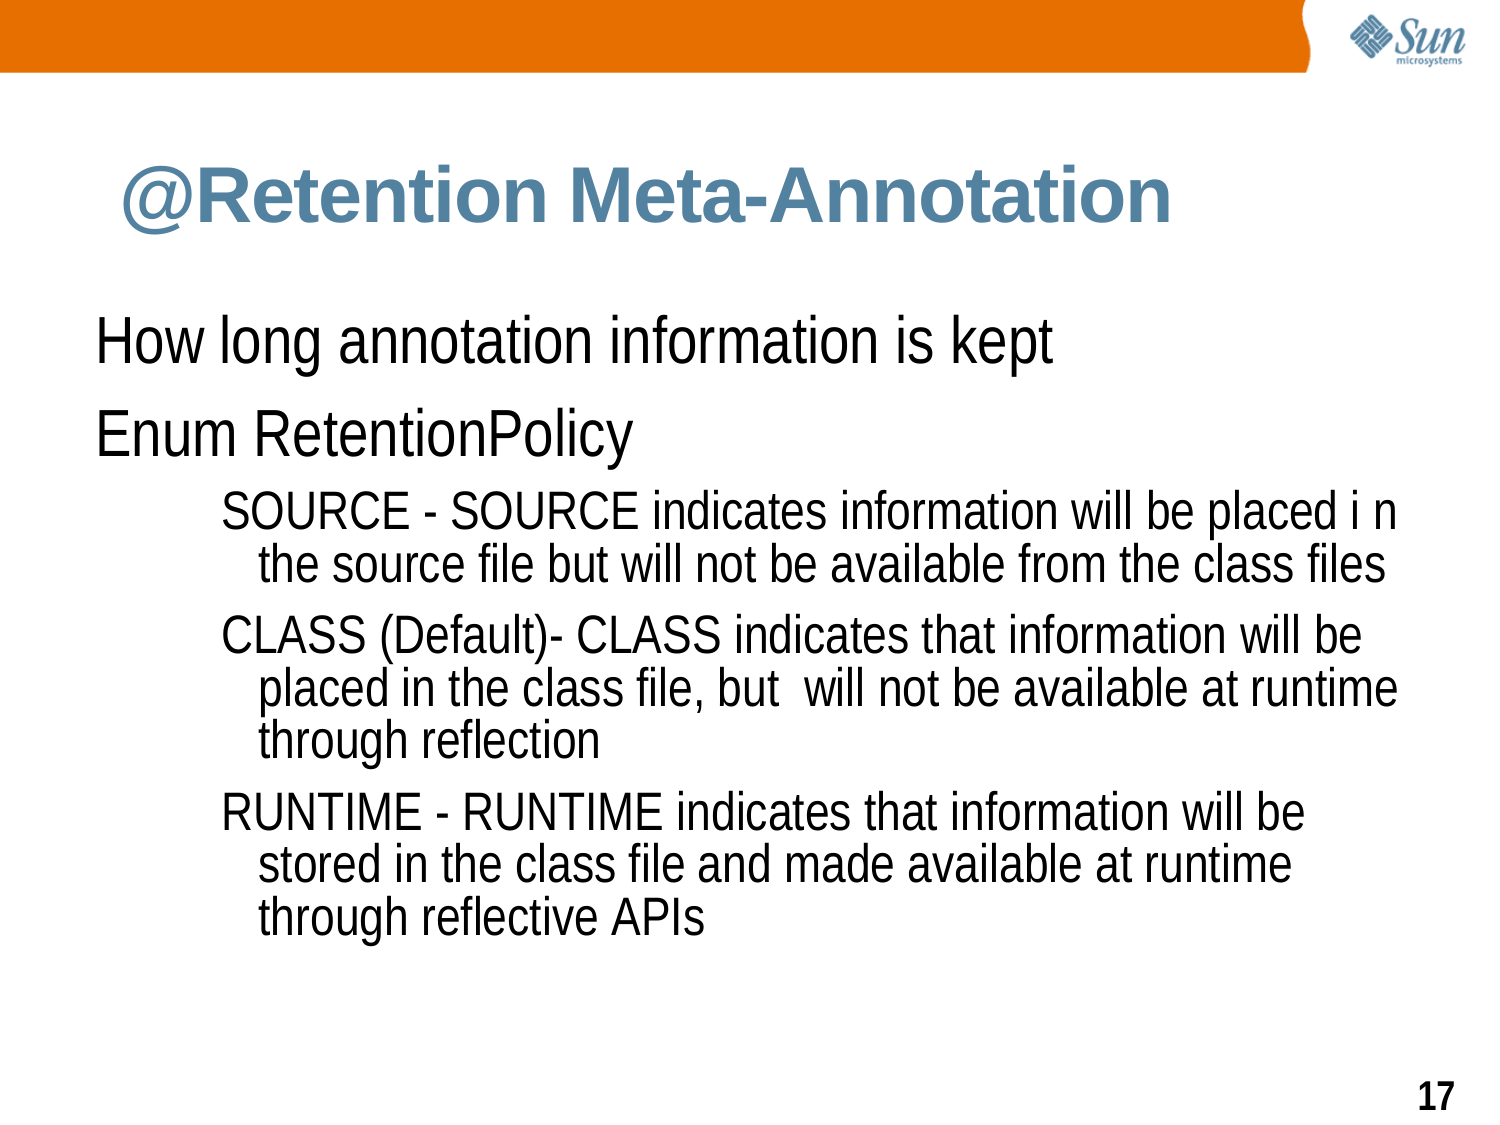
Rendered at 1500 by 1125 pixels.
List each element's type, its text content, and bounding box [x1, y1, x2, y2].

title @Retention Meta-Annotation [119, 158, 1482, 336]
list How long annotation information is kept Enum RetentionPolicy SOURCE - SOURCE indicates information will be placed i n the source file but will not be available from the class files CLASS (Default)- CLASS indicates that information will be placed in the class file, but will not be available at runtime through reflection RUNTIME - RUNTIME indicates that information will be stored in the class file and made available at runtime through reflective APIs [75, 311, 1435, 1076]
picture [0, 0, 1500, 75]
